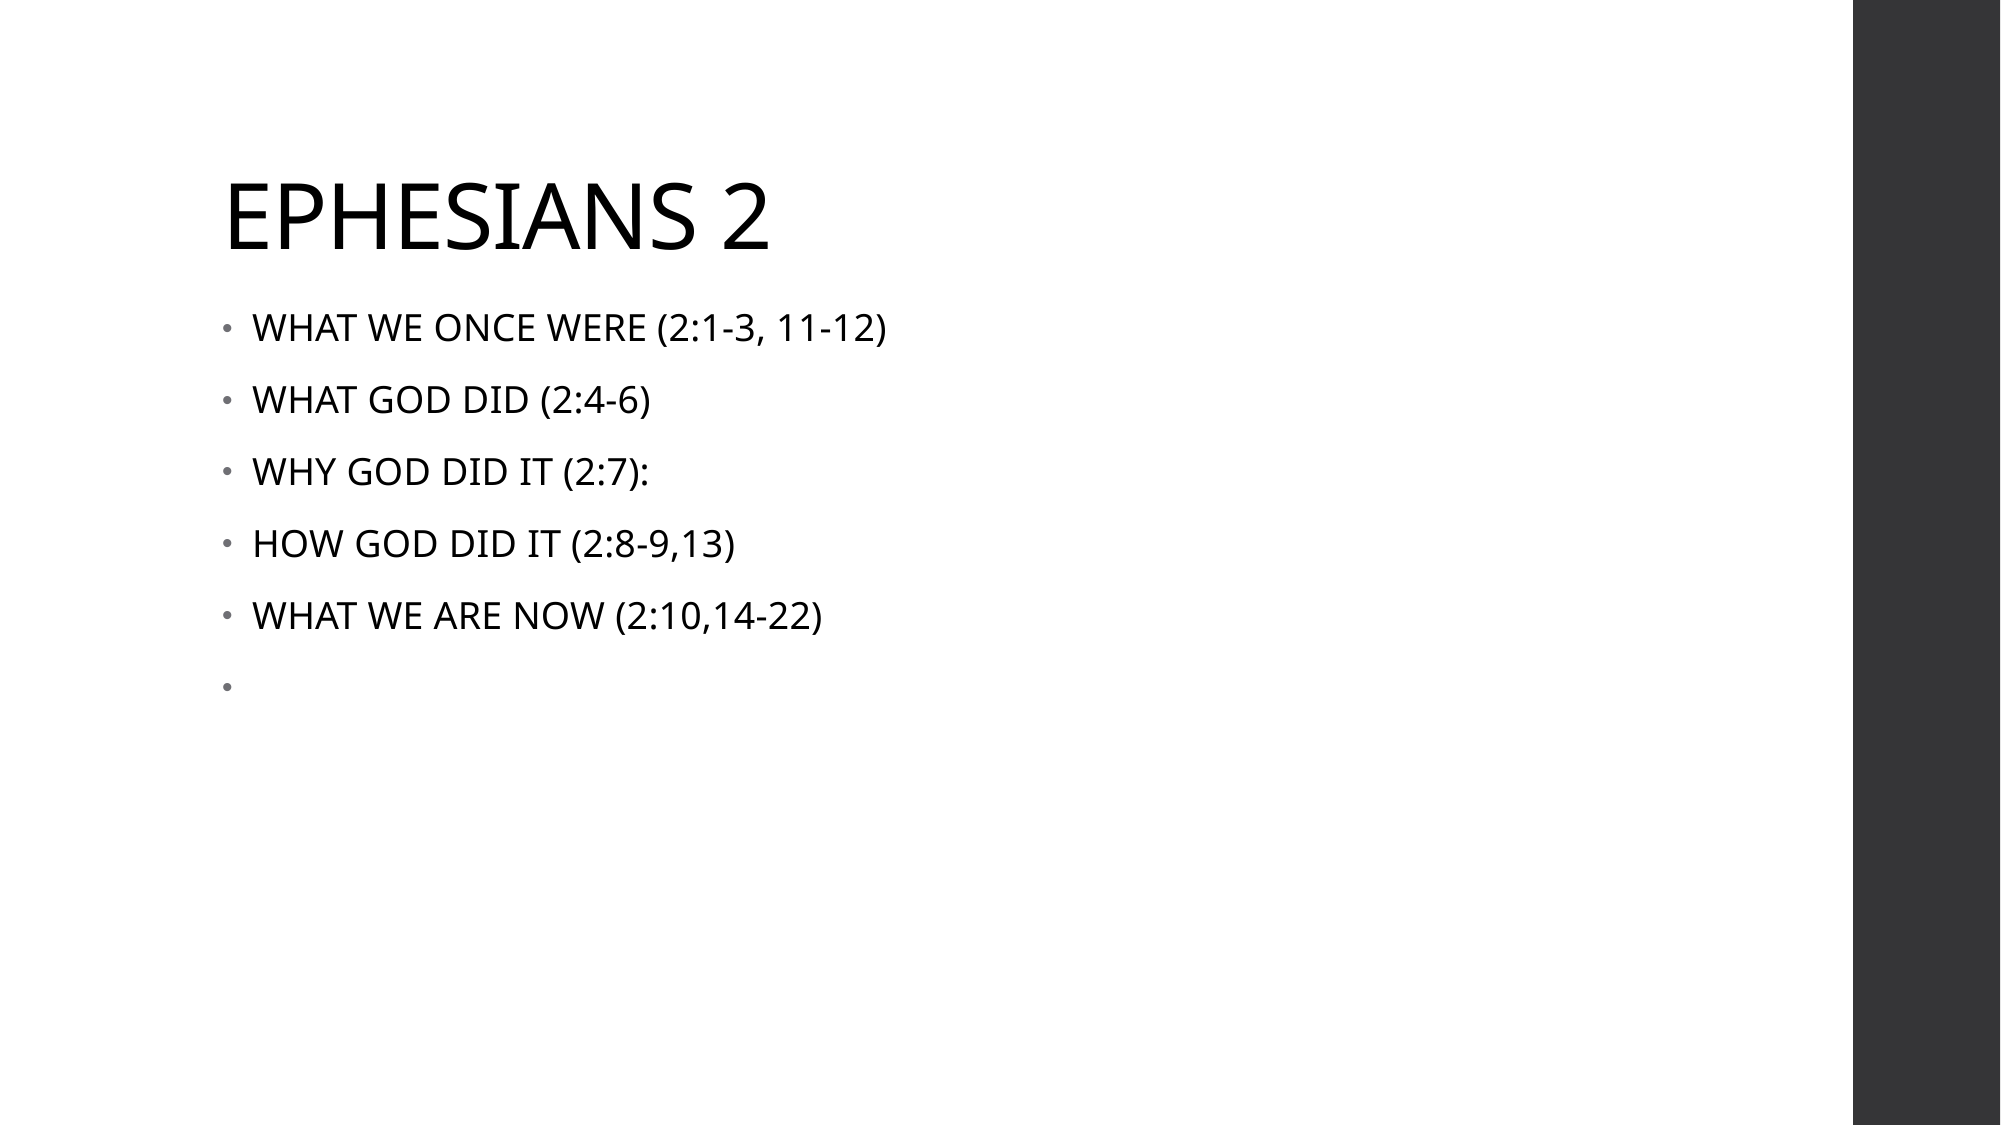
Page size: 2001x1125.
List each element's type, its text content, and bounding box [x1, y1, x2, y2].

title EPHESIANS 2 [206, 60, 1797, 278]
list WHAT WE ONCE WERE (2:1-3, 11-12) WHAT GOD DID (2:4-6) WHY GOD DID IT (2:7): HOW GOD DID IT (2:8-9,13) WHAT WE ARE NOW (2:10,14-22) [206, 299, 1617, 1014]
